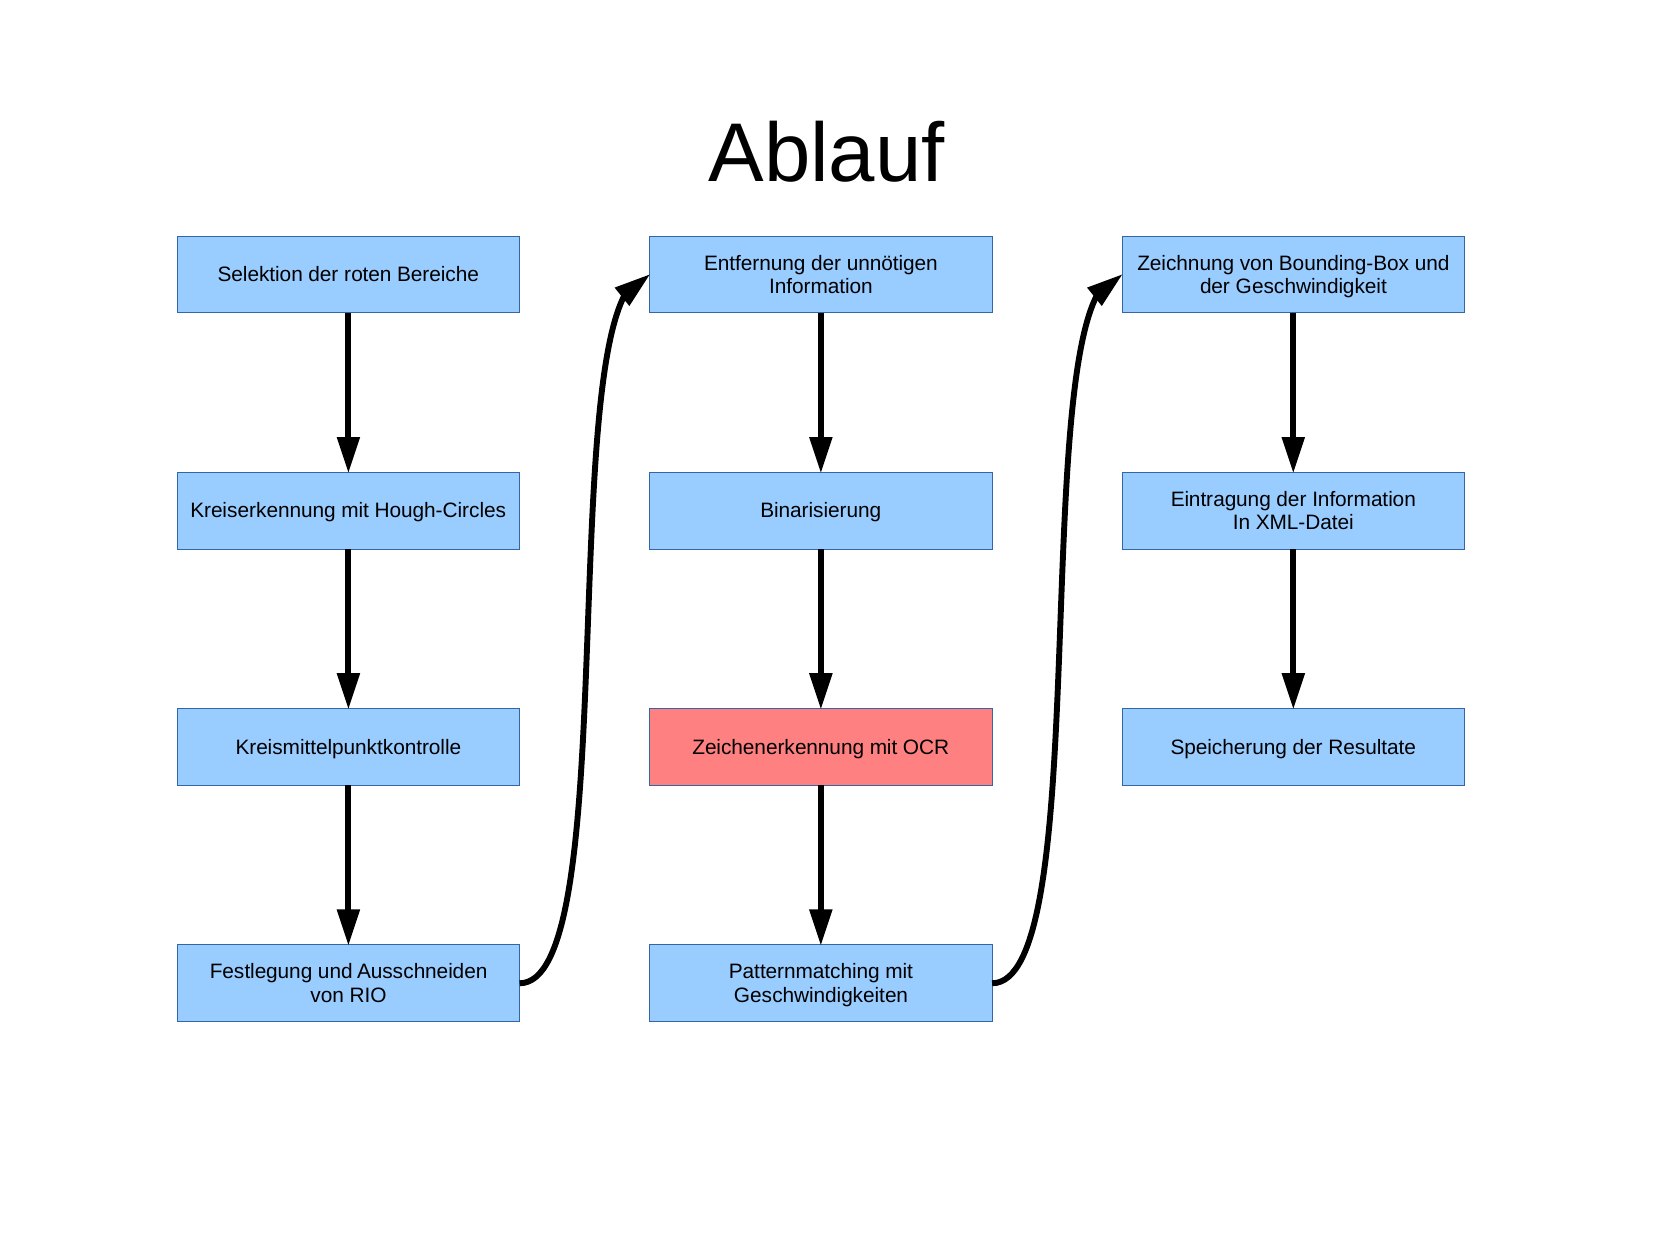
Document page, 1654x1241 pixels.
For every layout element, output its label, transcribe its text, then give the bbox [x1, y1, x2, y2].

text_box Selektion der roten Bereiche [177, 236, 520, 313]
text_box Kreismittelpunktkontrolle [177, 708, 520, 786]
text_box Kreiserkennung mit Hough-Circles [177, 472, 520, 550]
text_box Eintragung der Information In XML-Datei [1122, 472, 1465, 550]
text_box Zeichnung von Bounding-Box und der Geschwindigkeit [1122, 236, 1465, 313]
text_box Speicherung der Resultate [1122, 708, 1465, 786]
text_box Binarisierung [649, 472, 993, 550]
text_box Patternmatching mit Geschwindigkeiten [649, 944, 993, 1022]
text_box Zeichenerkennung mit OCR [649, 708, 993, 786]
text_box Festlegung und Ausschneiden von RIO [177, 944, 520, 1022]
title Ablauf [82, 49, 1571, 257]
text_box Entfernung der unnötigen Information [649, 236, 993, 313]
